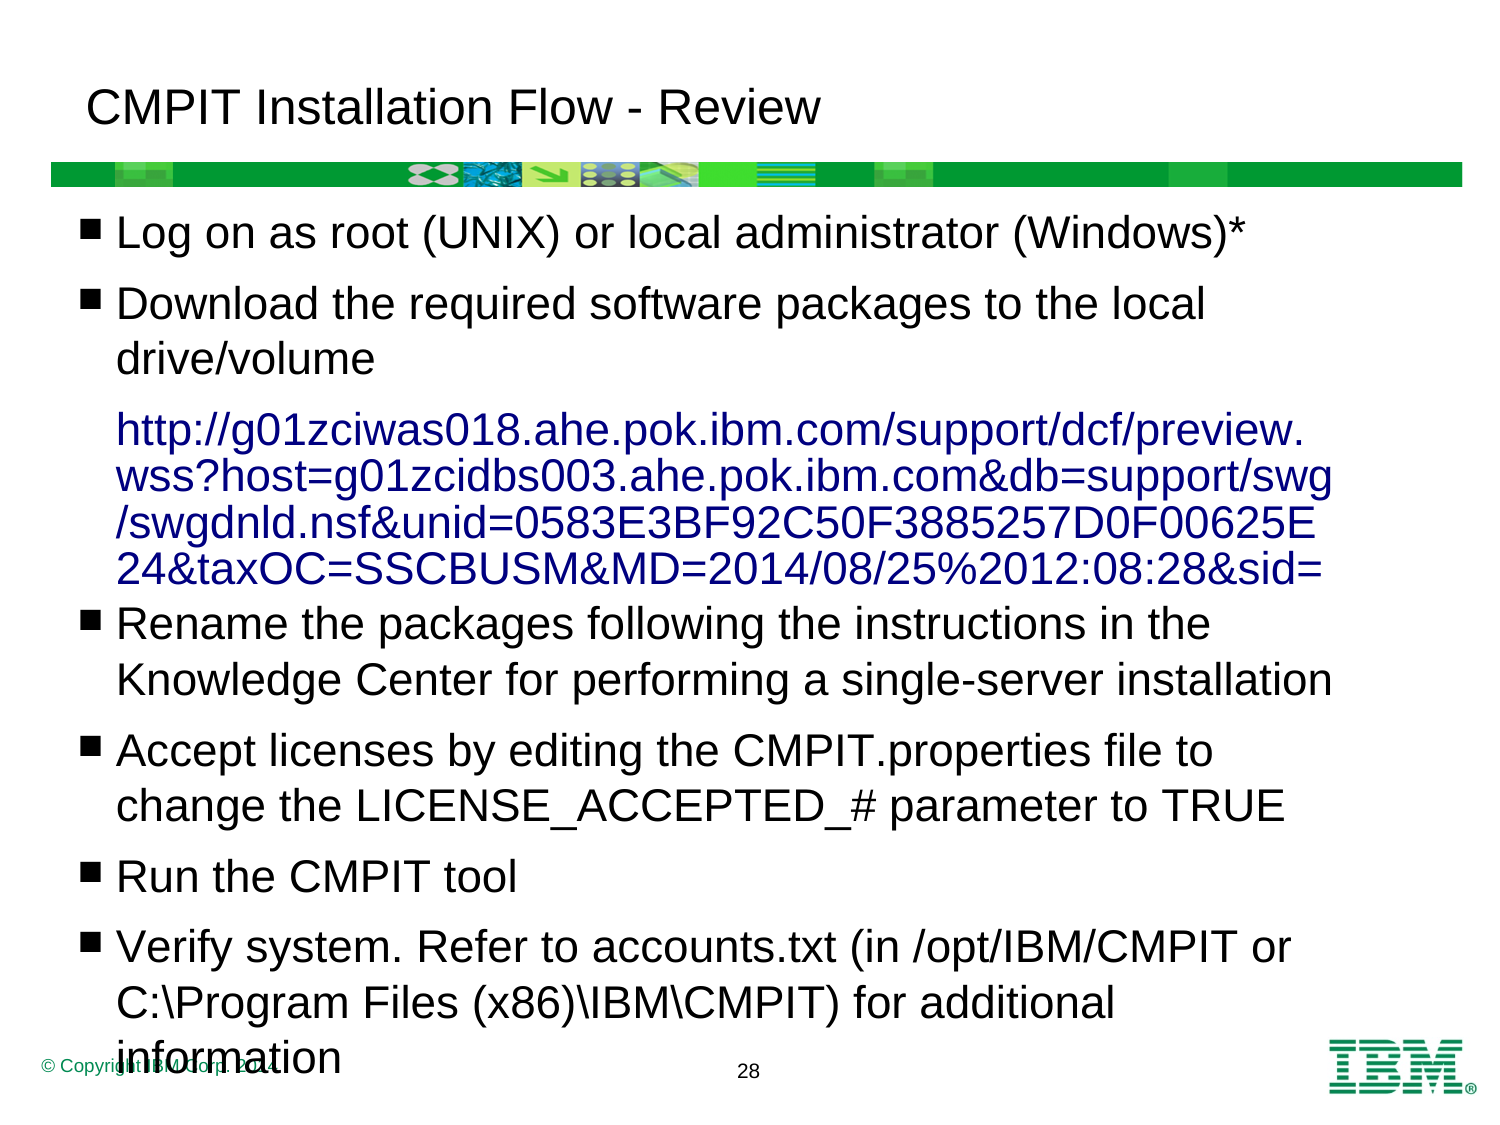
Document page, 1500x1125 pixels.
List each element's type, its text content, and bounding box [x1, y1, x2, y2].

title CMPIT Installation Flow - Review [53, 69, 1239, 144]
list Log on as root (UNIX) or local administrator (Windows)* Download the required software packages to the local drive/volume http://g01zciwas018.ahe.pok.ibm.com/support/dcf/preview.wss?host=g01zcidbs003.ahe.pok.ibm.com&db=support/swg/swgdnld.nsf&unid=0583E3BF92C50F3885257D0F00625E24&taxOC=SSCBUSM&MD=2014/08/25%2012:08:28&sid= Rename the packages following the instructions in the Knowledge Center for performing a single-server installation Accept licenses by editing the CMPIT.properties file to change the LICENSE_ACCEPTED_# parameter to TRUE Run the CMPIT tool Verify system. Refer to accounts.txt (in /opt/IBM/CMPIT or C:\Program Files (x86)\IBM\CMPIT) for additional information [30, 195, 1351, 1006]
picture [50, 161, 1463, 189]
picture [1327, 1037, 1479, 1096]
